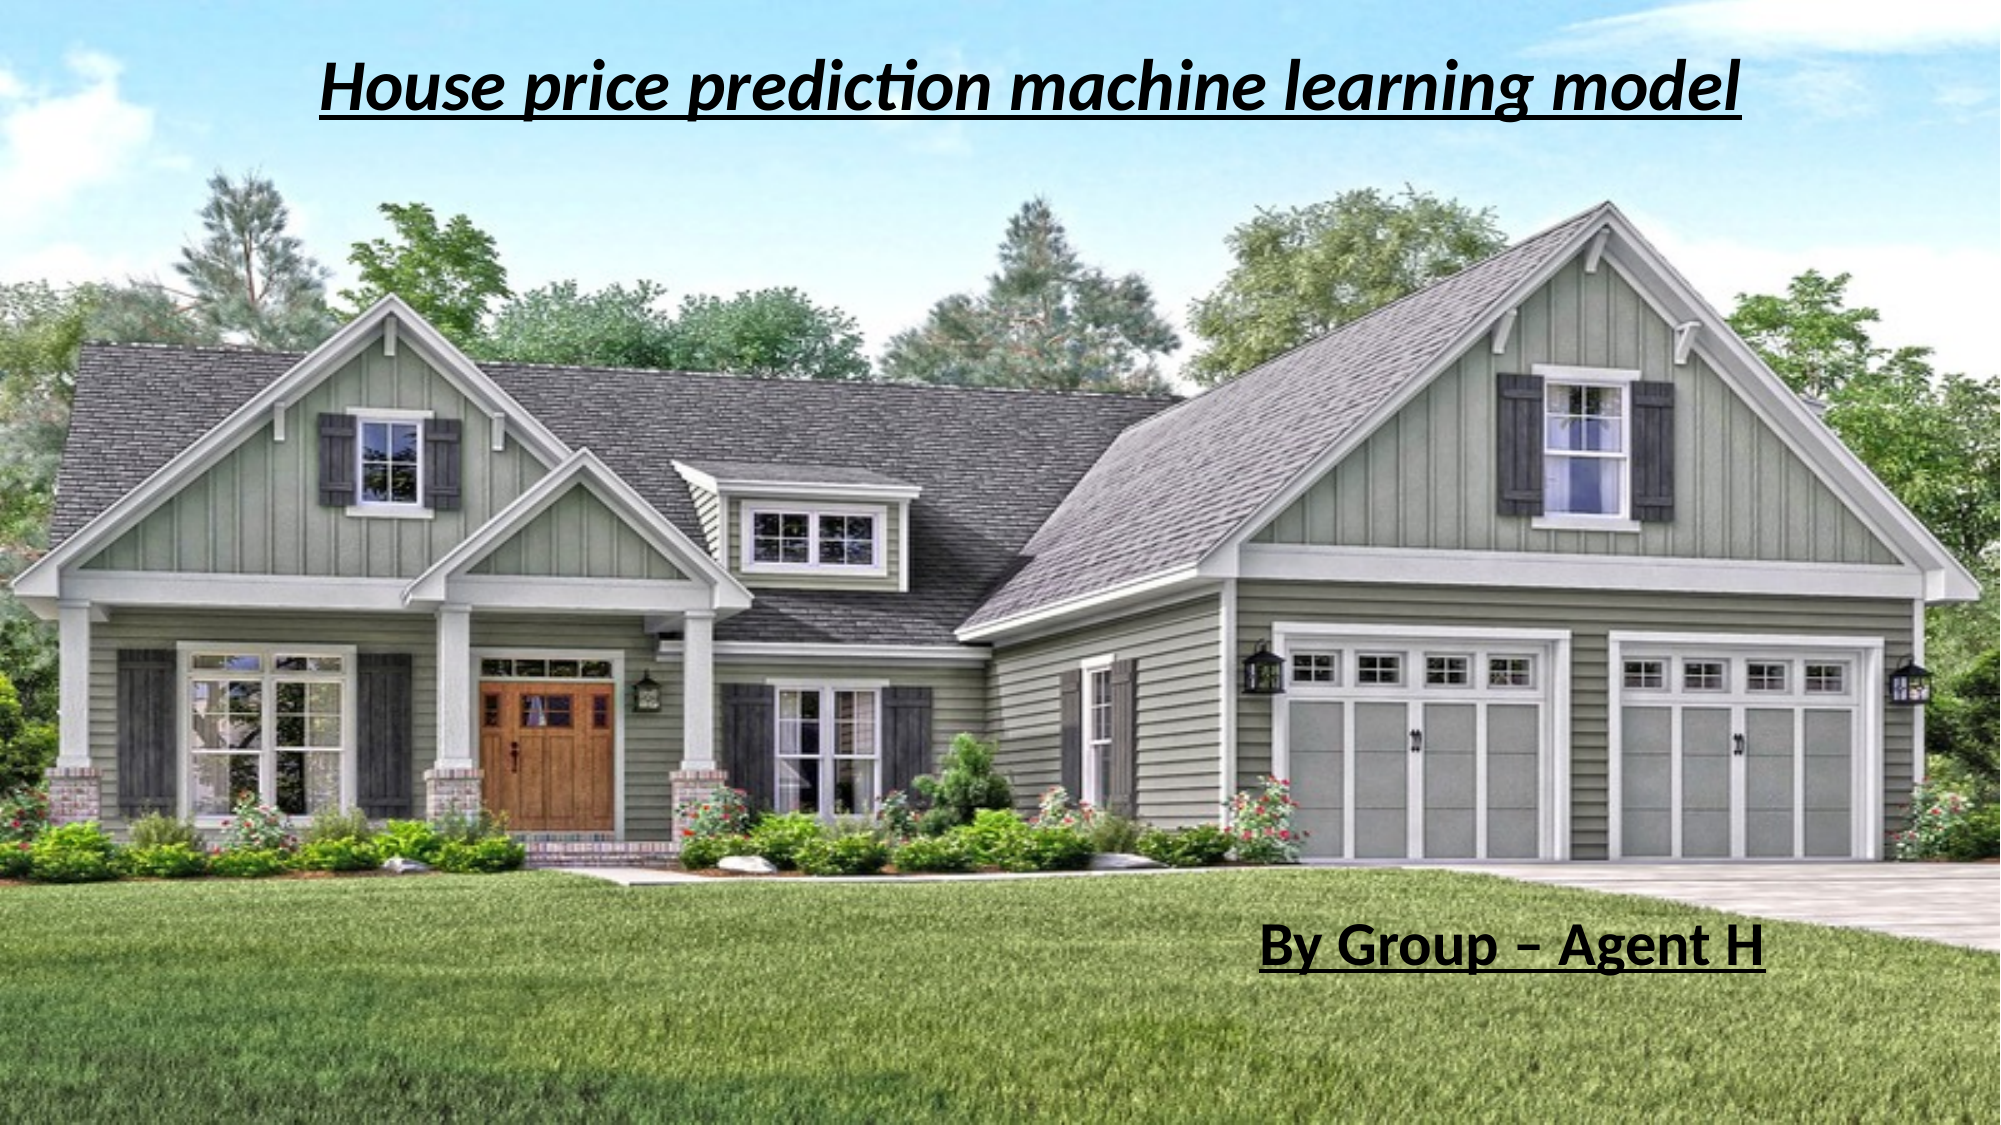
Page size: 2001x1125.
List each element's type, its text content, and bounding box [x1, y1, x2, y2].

text_box House price prediction machine learning model [304, 30, 1871, 133]
picture [0, 0, 2000, 1125]
text_box By Group – Agent H [1244, 895, 1781, 986]
